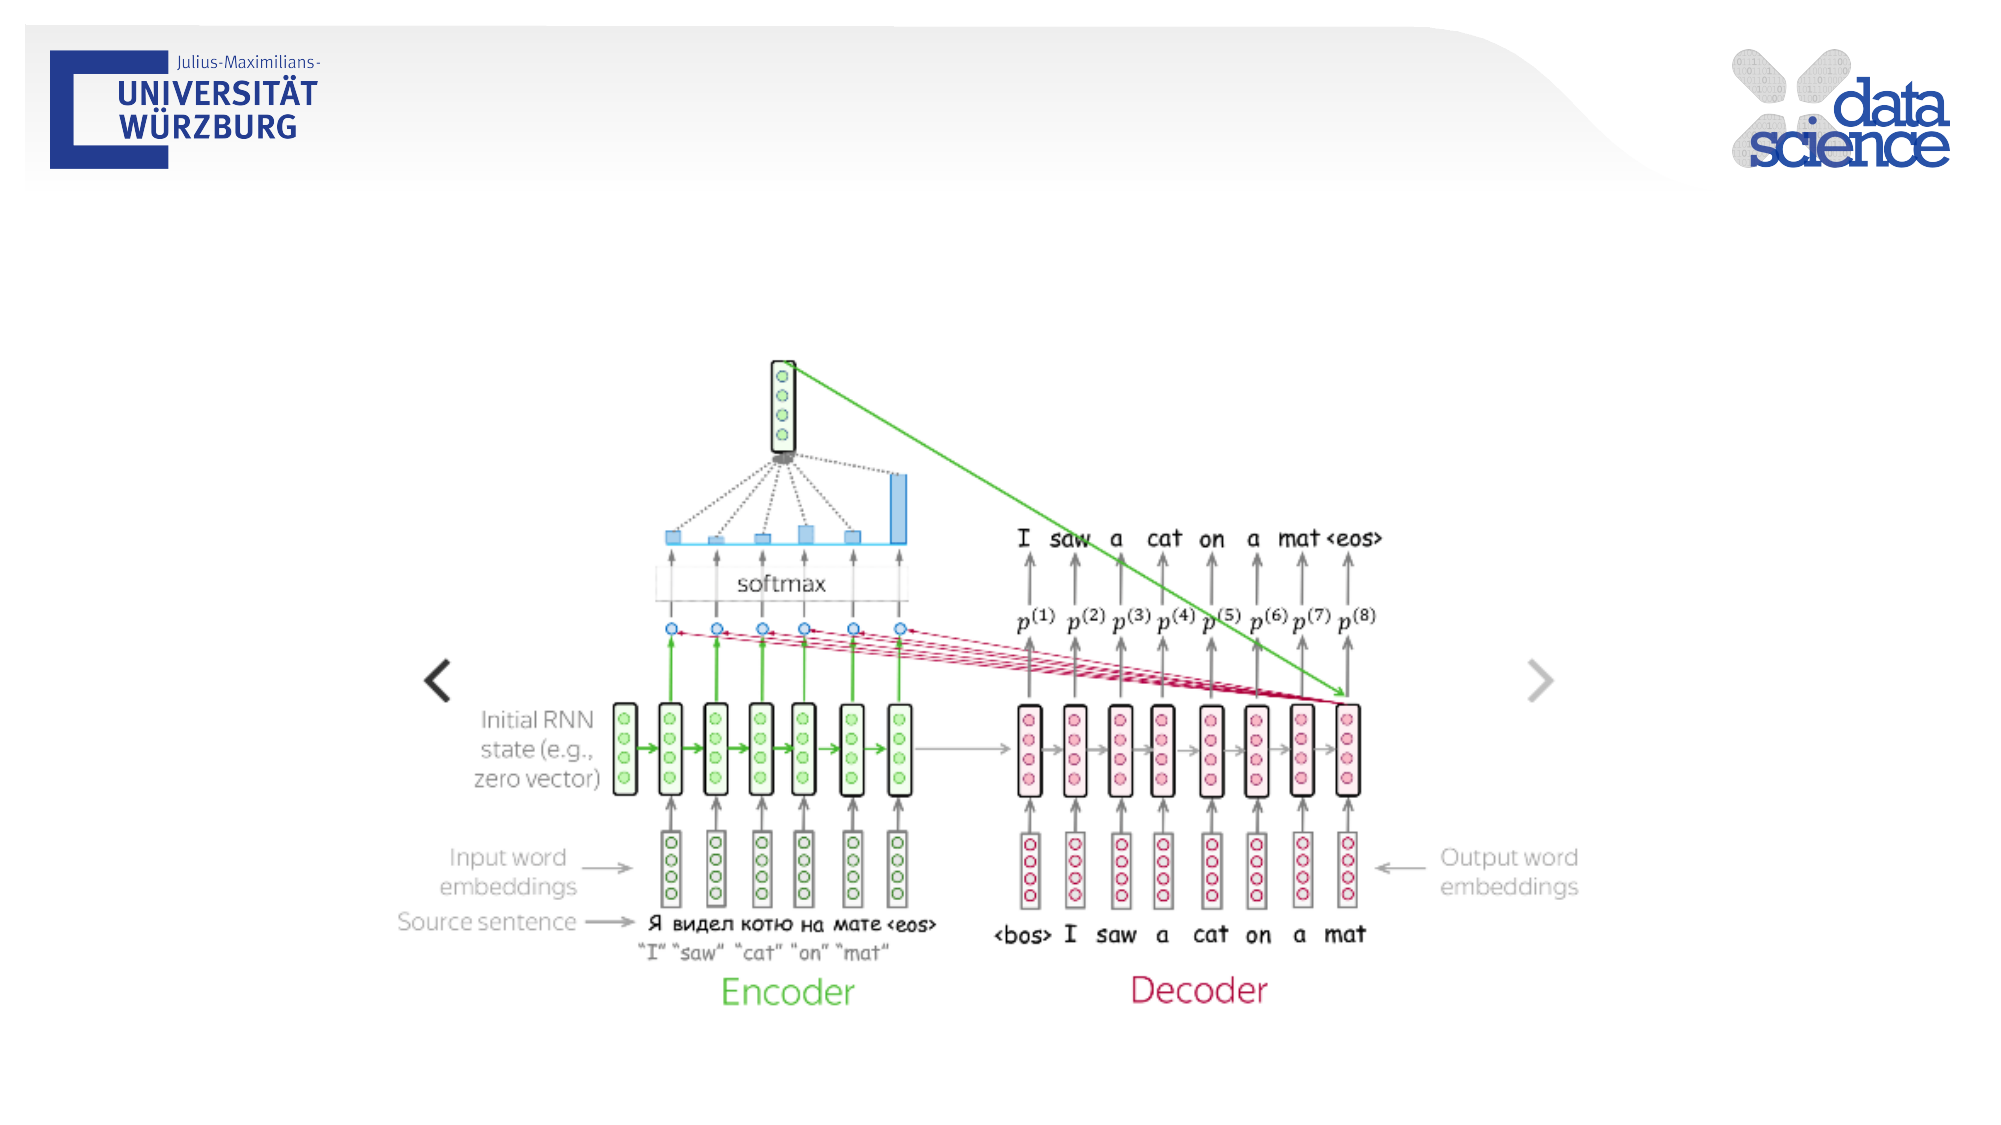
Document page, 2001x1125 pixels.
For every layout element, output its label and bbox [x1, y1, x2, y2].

picture [387, 347, 1591, 1014]
picture [50, 50, 321, 169]
picture [1732, 49, 1950, 168]
